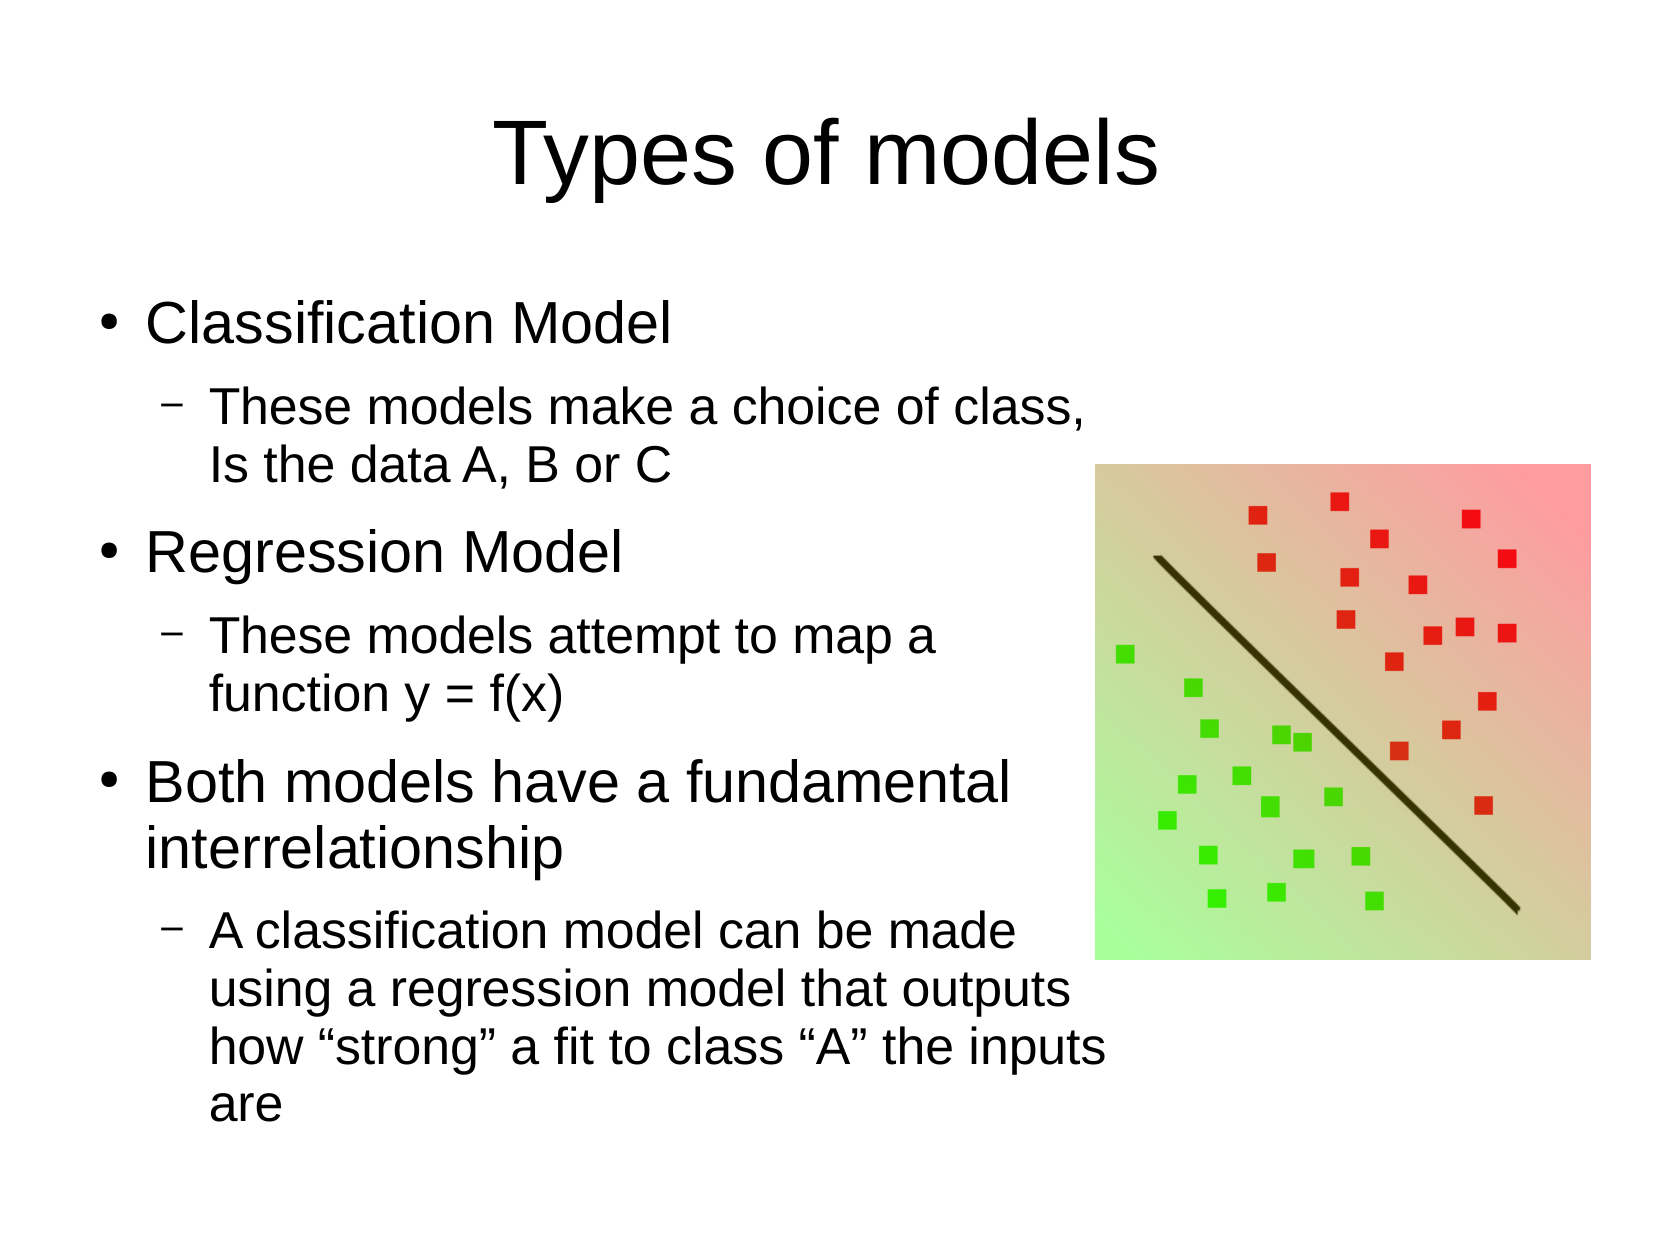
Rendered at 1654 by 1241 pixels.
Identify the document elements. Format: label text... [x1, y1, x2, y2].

picture [1095, 464, 1591, 961]
title Types of models [82, 49, 1571, 257]
list Classification Model These models make a choice of class, Is the data A, B or C Regression Model These models attempt to map a function y = f(x) Both models have a fundamental interrelationship A classification model can be made using a regression model that outputs how “strong” a fit to class “A” the inputs are [82, 290, 1111, 1141]
